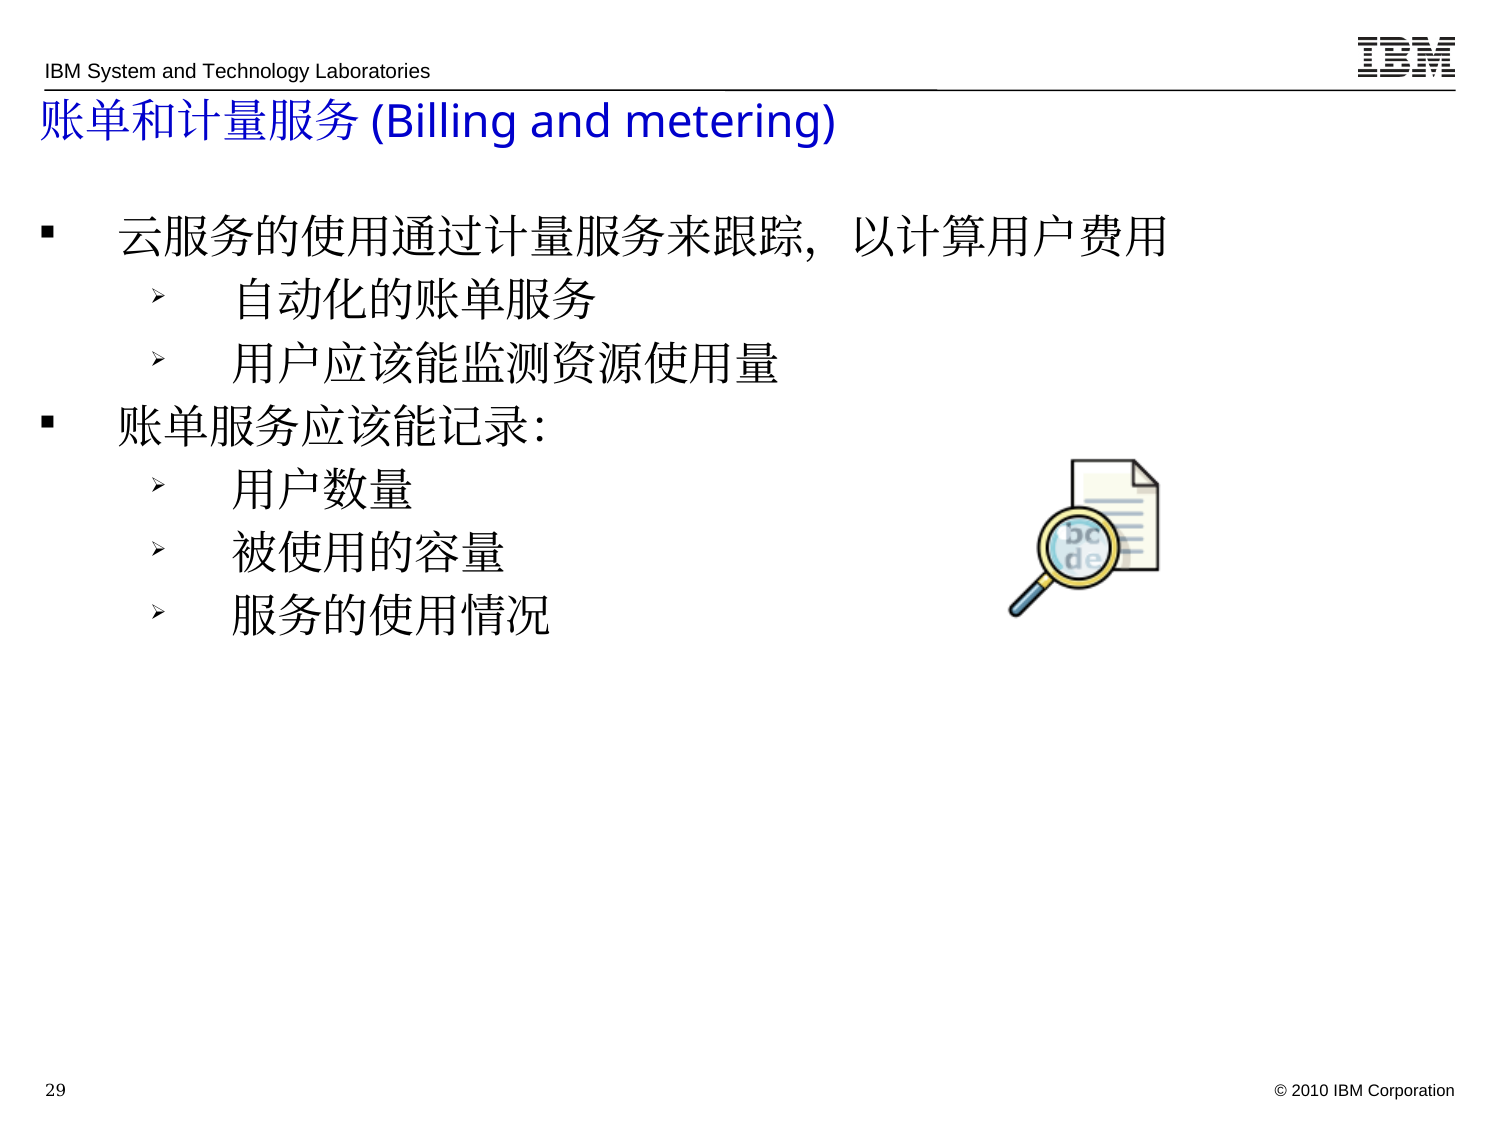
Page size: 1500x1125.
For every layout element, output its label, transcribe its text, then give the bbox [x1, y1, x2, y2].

list 云服务的使用通过计量服务来跟踪，以计算用户费用 自动化的账单服务 用户应该能监测资源使用量 账单服务应该能记录： 用户数量 被使用的容量 服务的使用情况 [24, 199, 1446, 931]
picture [991, 442, 1211, 625]
text_box <number> [29, 1072, 85, 1108]
picture [1358, 37, 1455, 77]
title 账单和计量服务(Billing and metering) [24, 90, 1446, 193]
